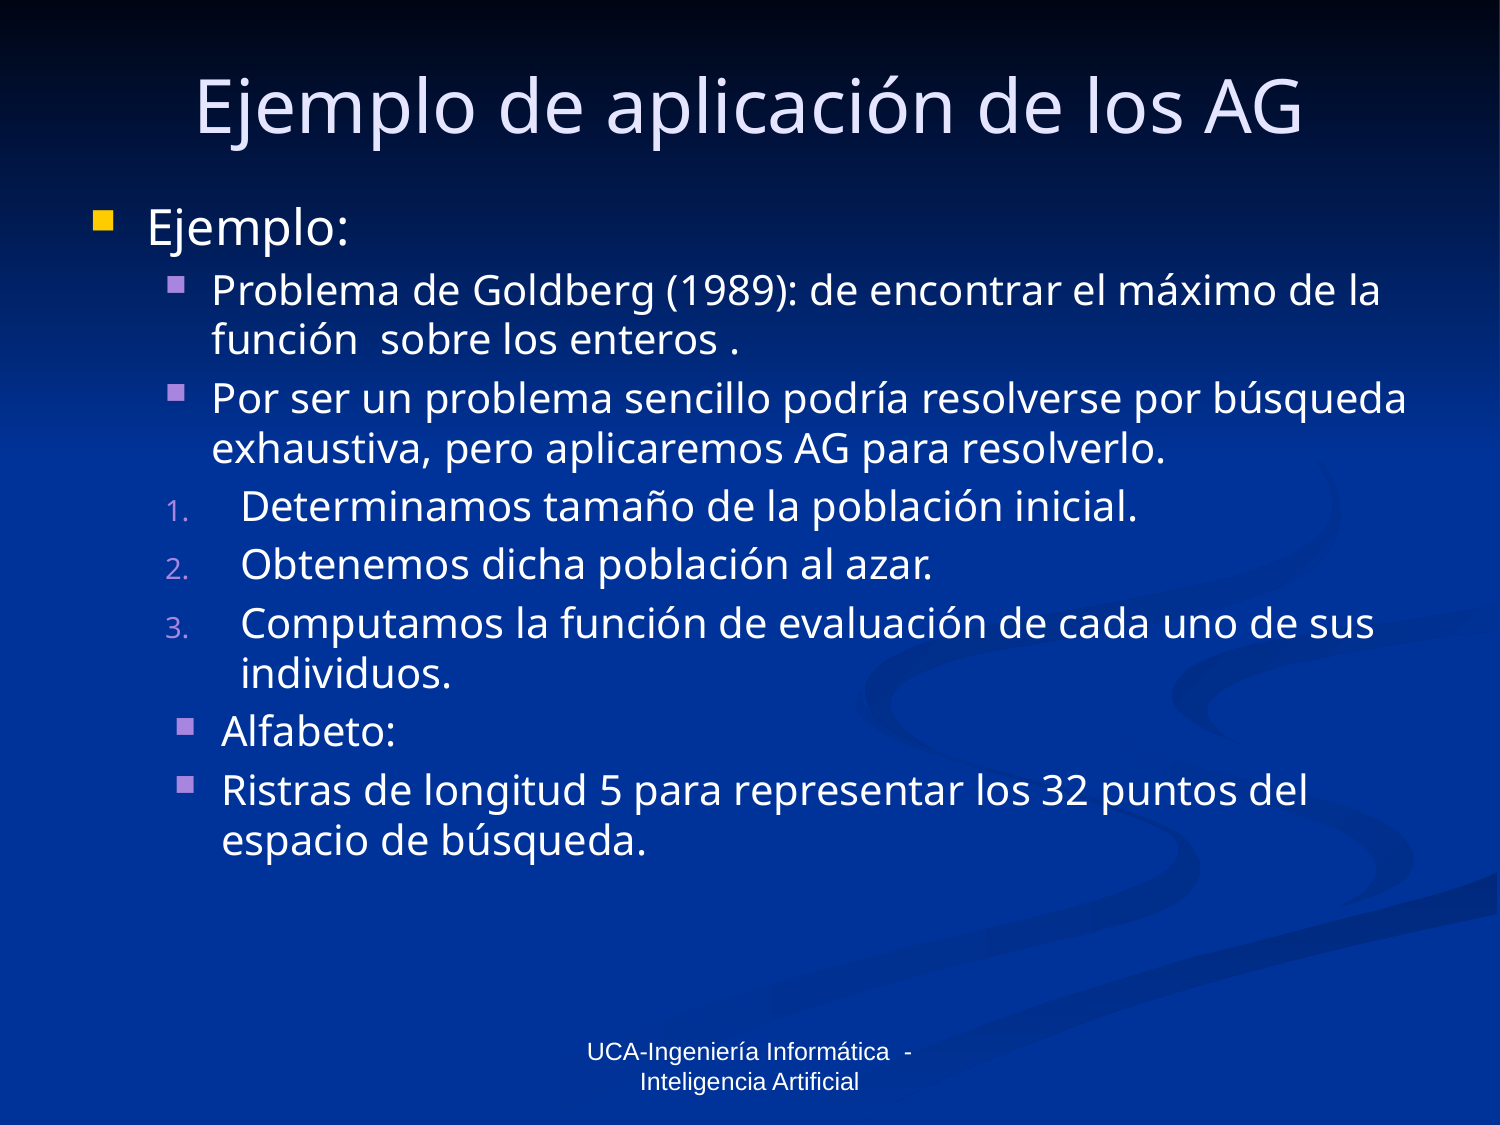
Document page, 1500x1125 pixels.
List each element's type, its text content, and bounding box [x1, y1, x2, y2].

list Ejemplo: Problema de Goldberg (1989): de encontrar el máximo de la función sobre los enteros . Por ser un problema sencillo podría resolverse por búsqueda exhaustiva, pero aplicaremos AG para resolverlo. Determinamos tamaño de la población inicial. Obtenemos dicha población al azar. Computamos la función de evaluación de cada uno de sus individuos. Alfabeto: Ristras de longitud 5 para representar los 32 puntos del espacio de búsqueda. [75, 187, 1425, 1005]
title Ejemplo de aplicación de los AG [75, 45, 1425, 163]
footer UCA-Ingeniería Informática - Inteligencia Artificial [512, 1025, 988, 1104]
